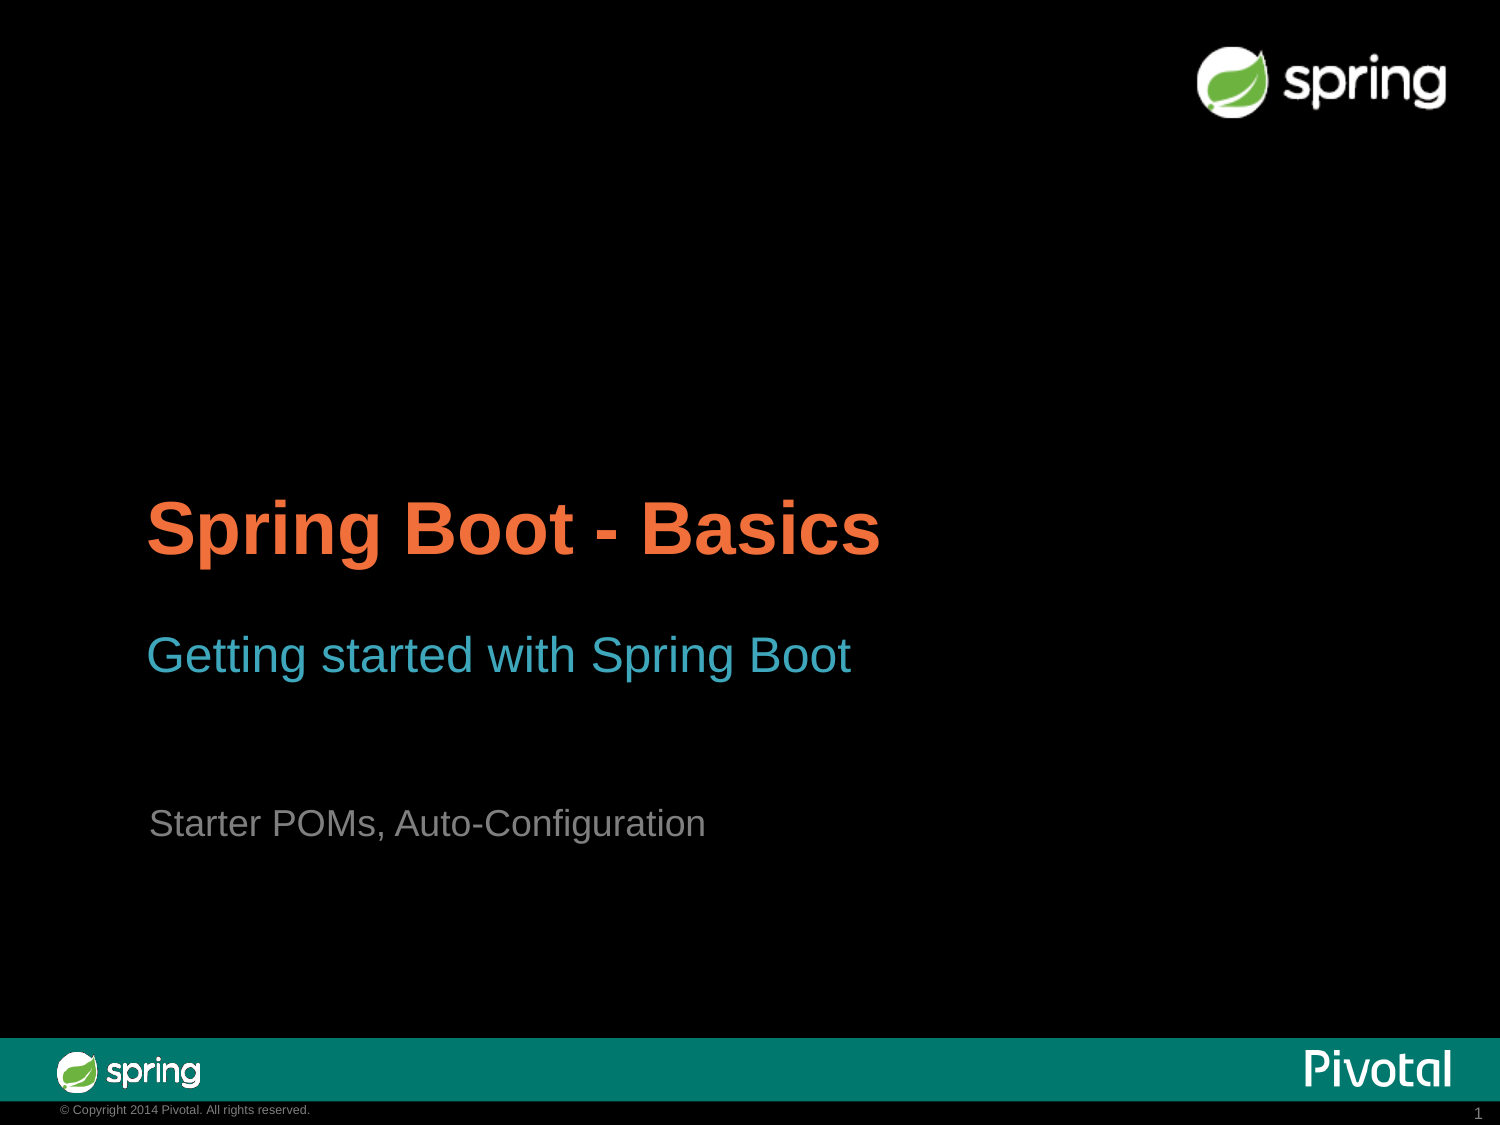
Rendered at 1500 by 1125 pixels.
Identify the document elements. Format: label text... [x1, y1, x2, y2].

picture [1155, 28, 1465, 136]
list Starter POMs, Auto-Configuration [148, 798, 974, 845]
title Spring Boot - Basics [146, 405, 991, 571]
text_box Getting started with Spring Boot [146, 622, 1139, 683]
picture [1304, 1047, 1452, 1090]
picture [32, 1041, 210, 1103]
